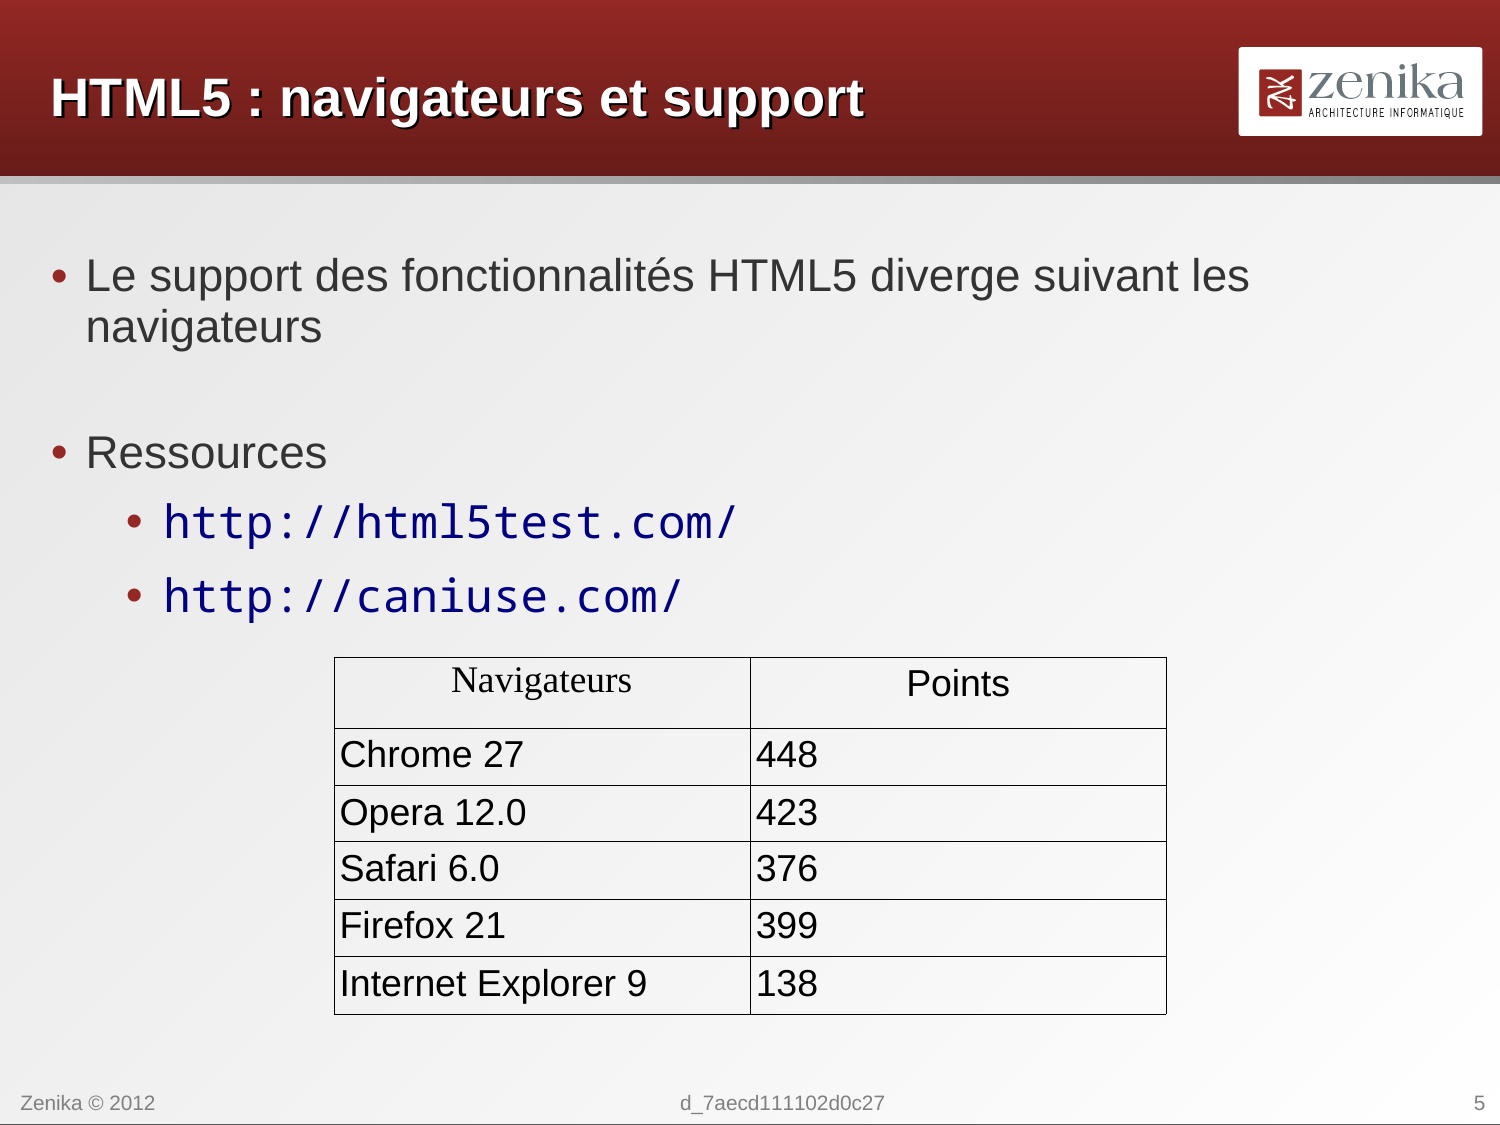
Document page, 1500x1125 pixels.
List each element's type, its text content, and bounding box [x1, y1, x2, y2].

table_header Points [751, 658, 1166, 728]
table_cell Safari 6.0 [335, 842, 750, 899]
table_header Navigateurs [335, 658, 750, 728]
table_cell 423 [751, 786, 1166, 841]
list Le support des fonctionnalités HTML5 diverge suivant les navigateurs Ressources http://html5test.com/ http://caniuse.com/ [50, 249, 1435, 1079]
table_cell 138 [751, 957, 1166, 1014]
table_cell Chrome 27 [335, 729, 750, 785]
table_cell Opera 12.0 [335, 786, 750, 841]
table_cell Internet Explorer 9 [335, 957, 750, 1014]
title HTML5 : navigateurs et support [50, 15, 1206, 180]
table_cell Firefox 21 [335, 900, 750, 956]
table_cell 376 [751, 842, 1166, 899]
table_cell 399 [751, 900, 1166, 956]
picture [1257, 58, 1464, 125]
table_cell 448 [751, 729, 1166, 785]
